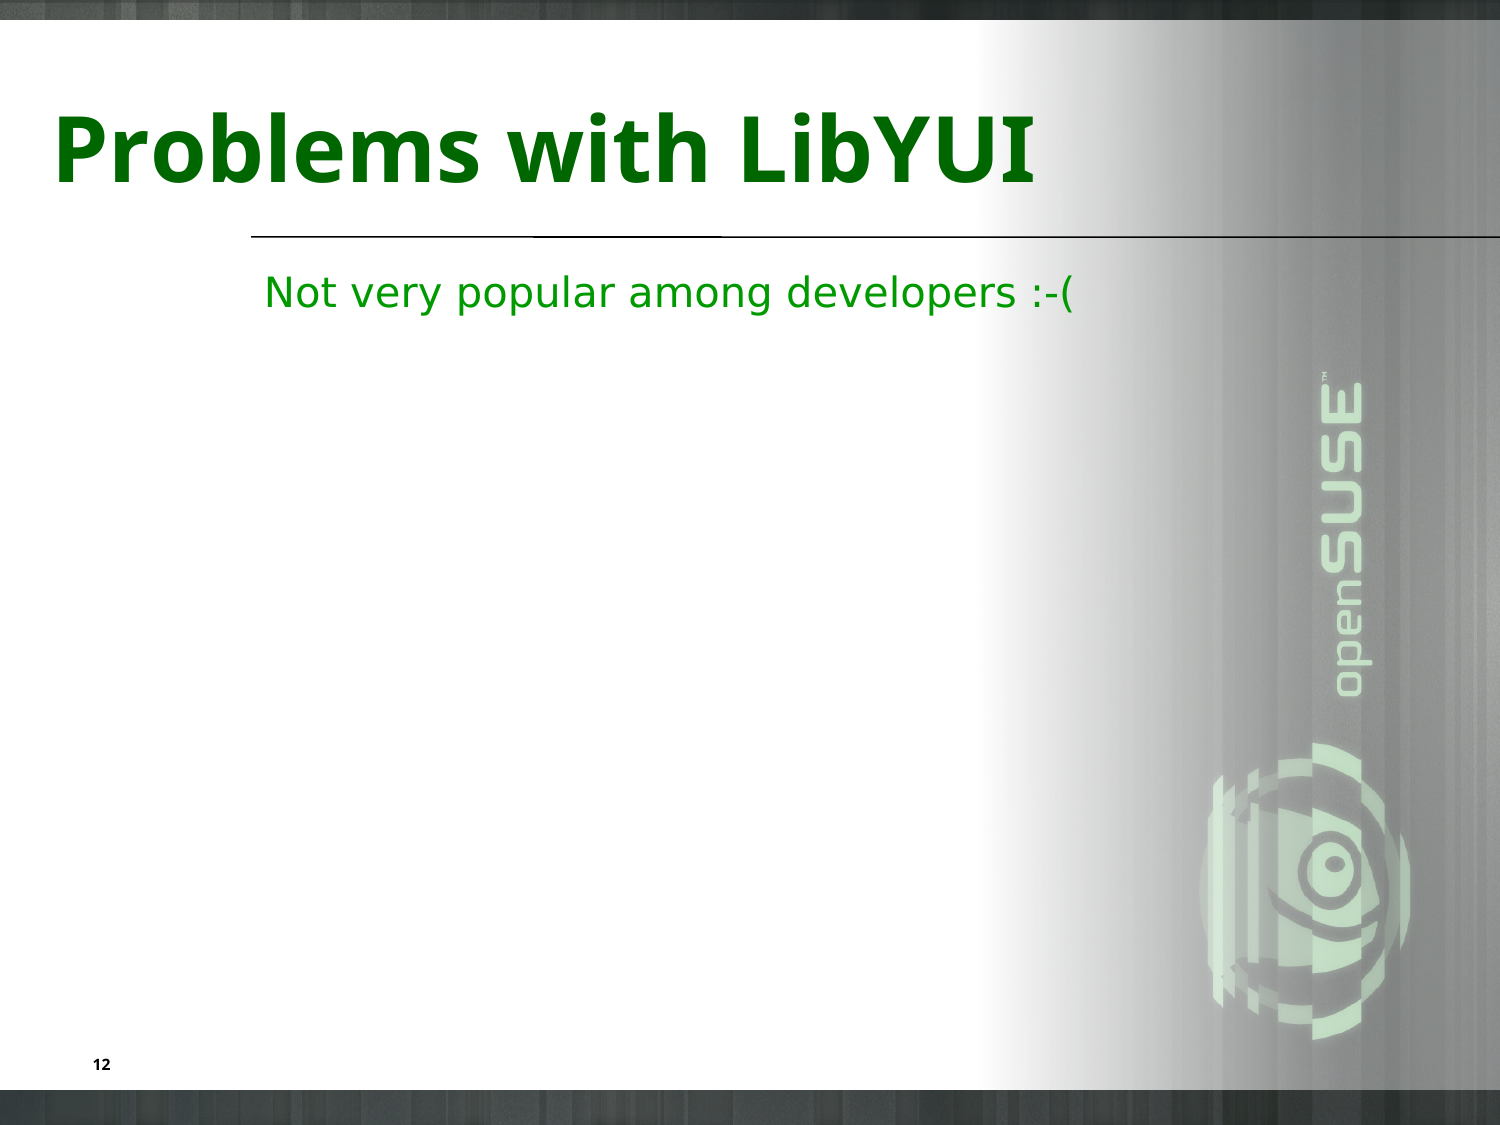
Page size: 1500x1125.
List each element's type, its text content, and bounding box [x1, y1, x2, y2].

title Problems with LibYUI [51, 68, 1447, 232]
list Not very popular among developers :-( [250, 269, 1463, 1013]
picture [0, 0, 1500, 1125]
